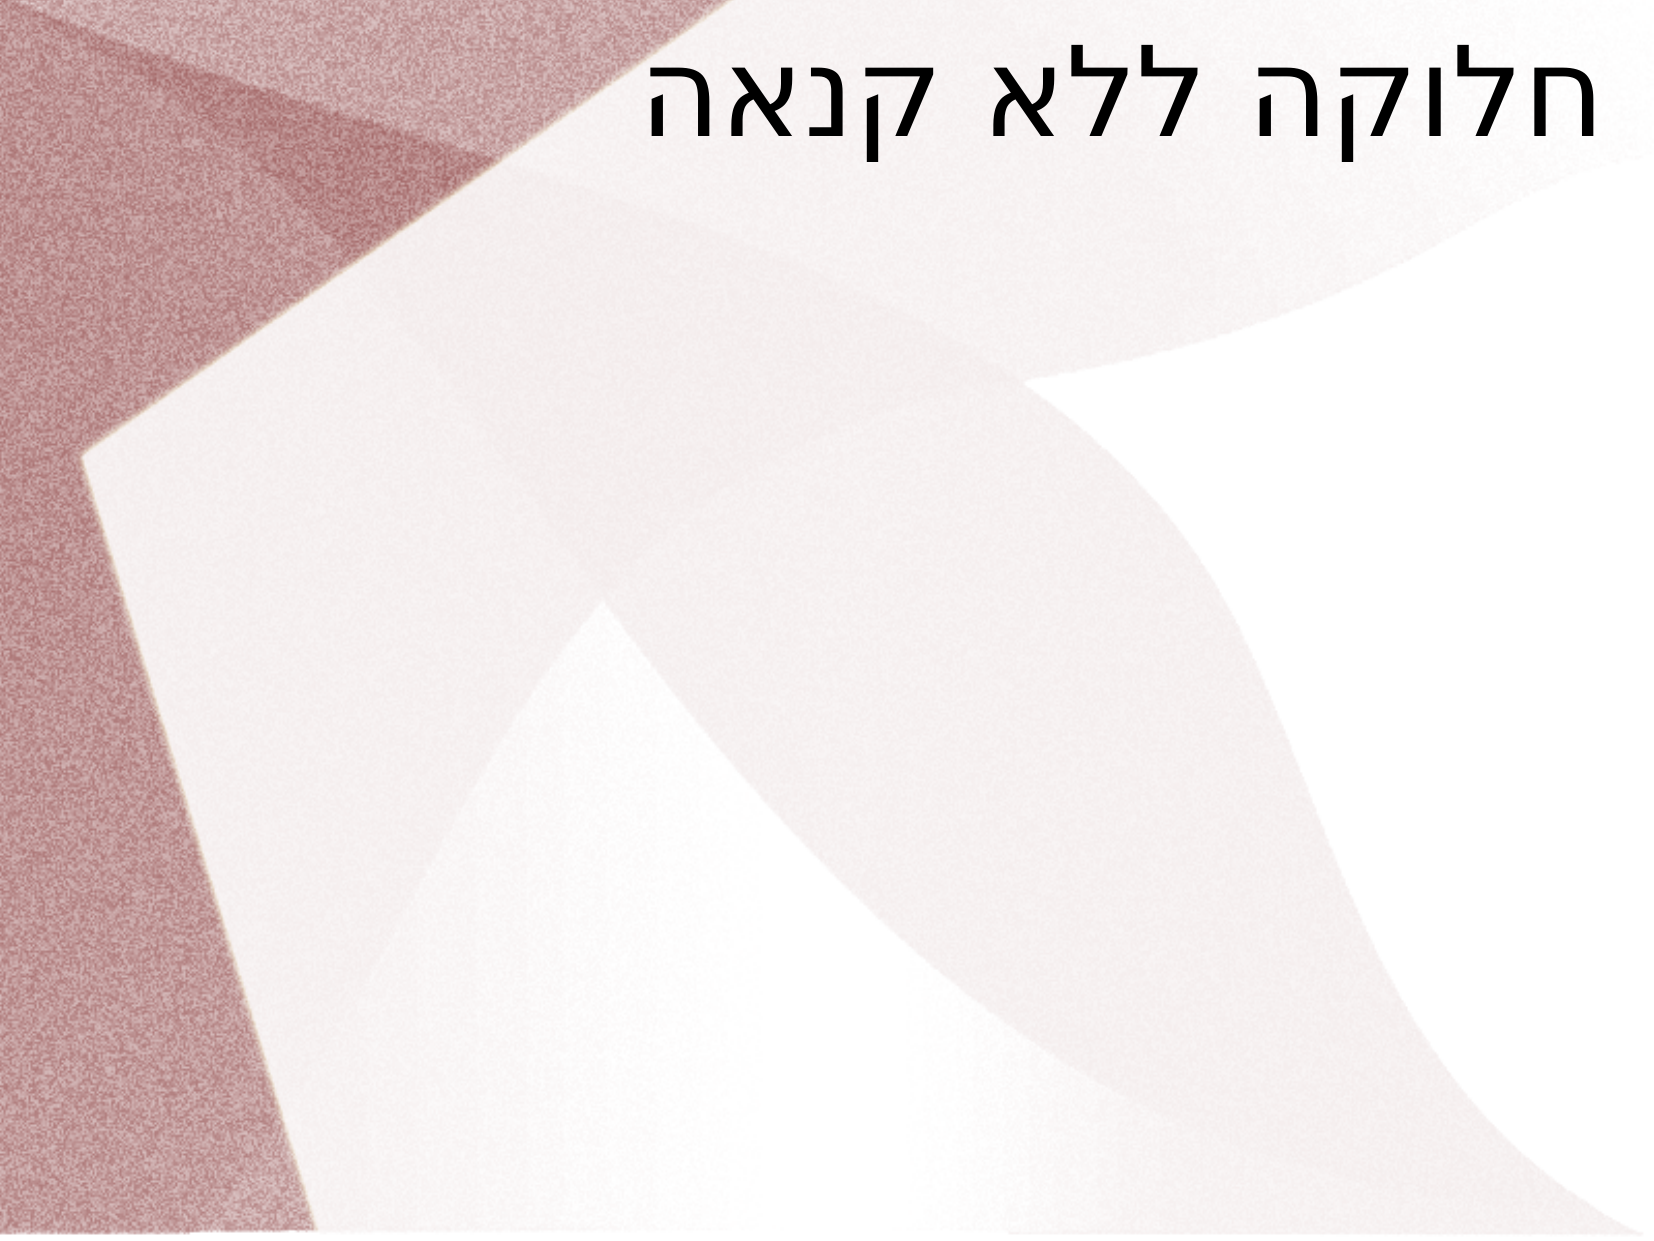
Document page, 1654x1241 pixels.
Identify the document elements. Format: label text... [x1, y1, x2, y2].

picture [0, 0, 1654, 1241]
title חלוקה ללא קנאה [30, 7, 1654, 166]
